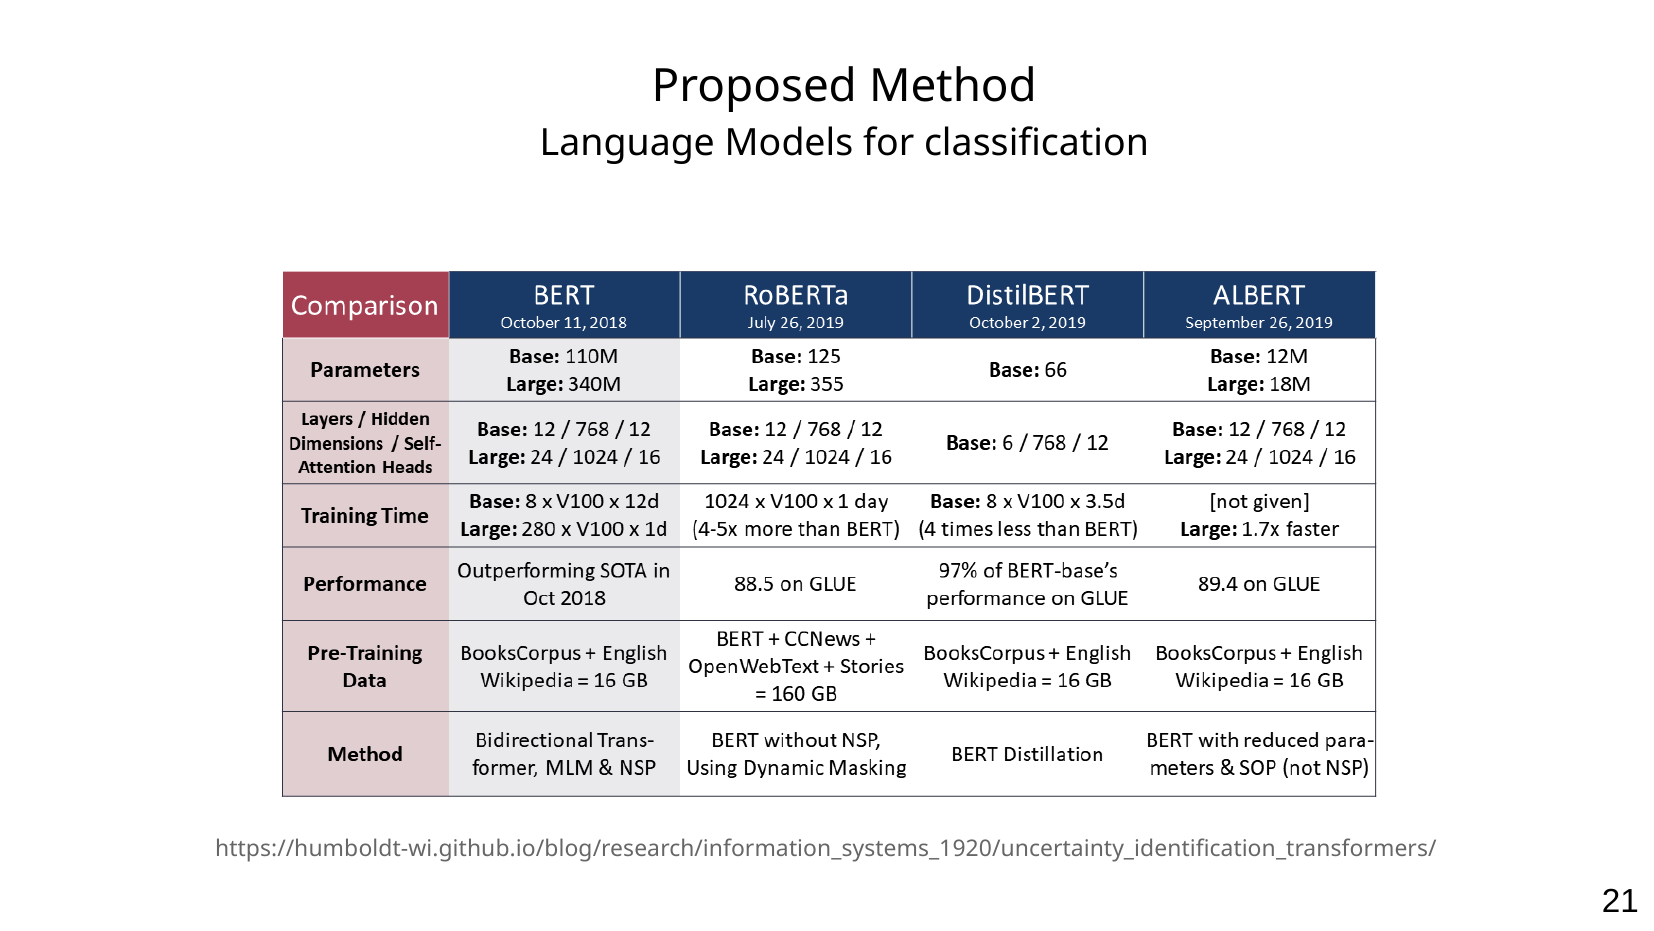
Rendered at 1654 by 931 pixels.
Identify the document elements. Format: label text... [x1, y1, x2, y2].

text_box <number> [1024, 874, 1654, 931]
text_box https://humboldt-wi.github.io/blog/research/information_systems_1920/uncertainty_identification_transformers/ [175, 825, 1479, 872]
text_box Proposed Method Language Models for classification [376, 45, 1277, 174]
picture [256, 254, 1397, 811]
